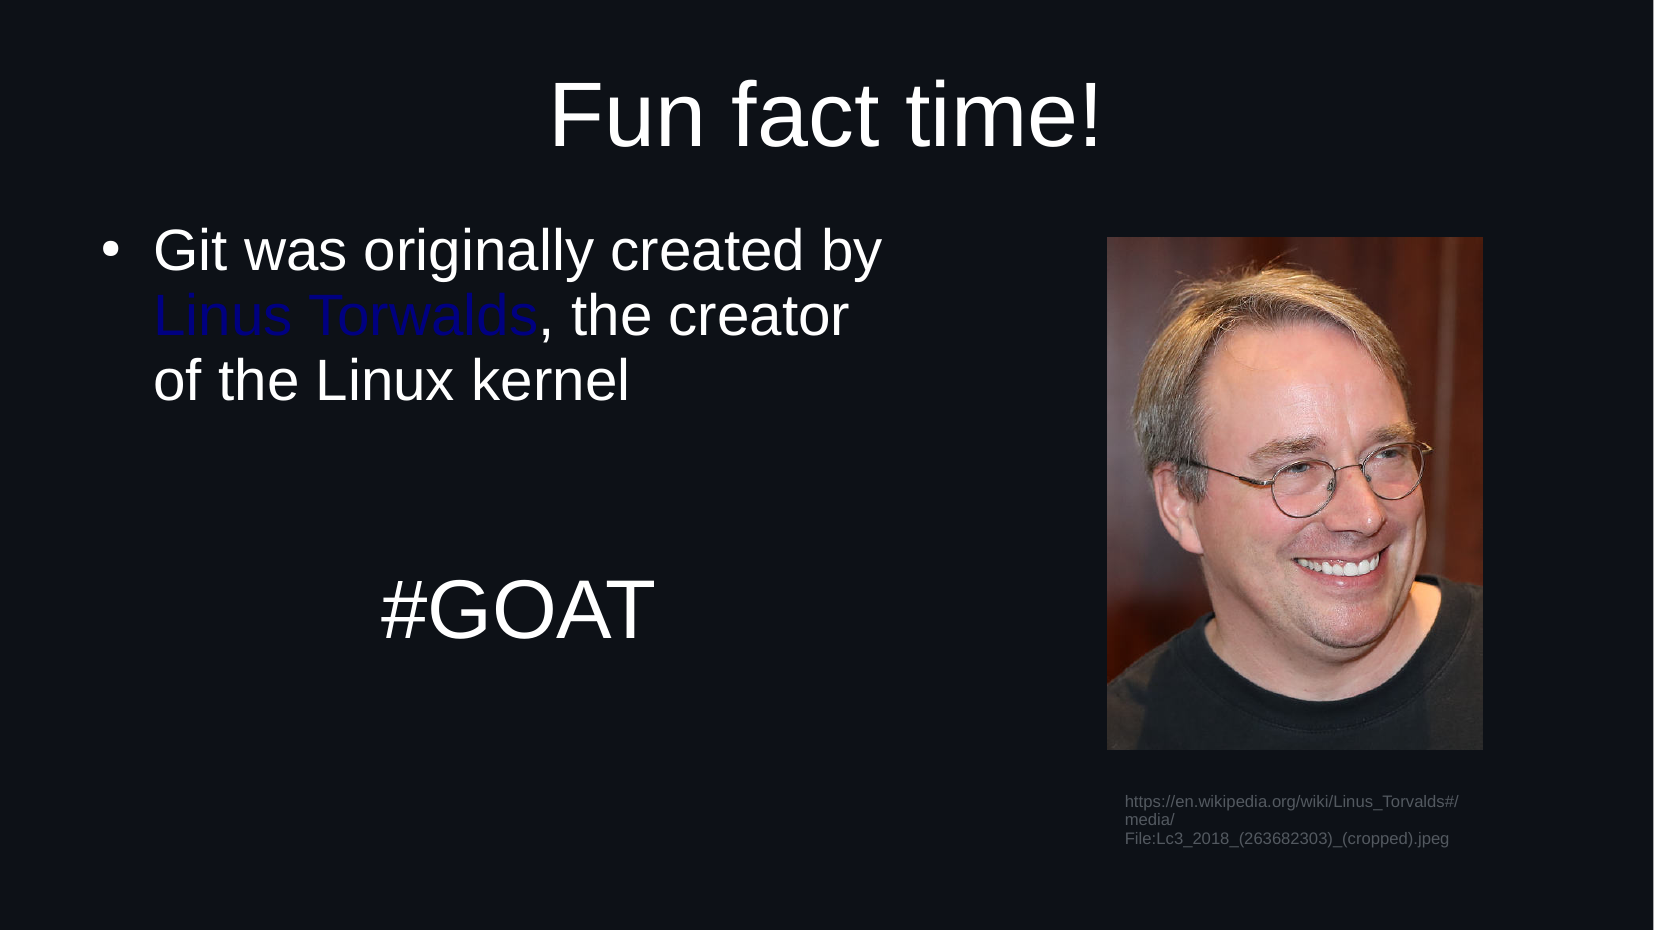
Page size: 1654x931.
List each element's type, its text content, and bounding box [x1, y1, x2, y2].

list Git was originally created by Linus Torwalds, the creator of the Linux kernel [82, 217, 901, 758]
picture [1107, 237, 1483, 751]
text_box https://en.wikipedia.org/wiki/Linus_Torvalds#/media/File:Lc3_2018_(263682303)_(cropped).jpeg [1110, 784, 1501, 856]
title Fun fact time! [82, 37, 1571, 193]
text_box #GOAT [295, 556, 713, 744]
